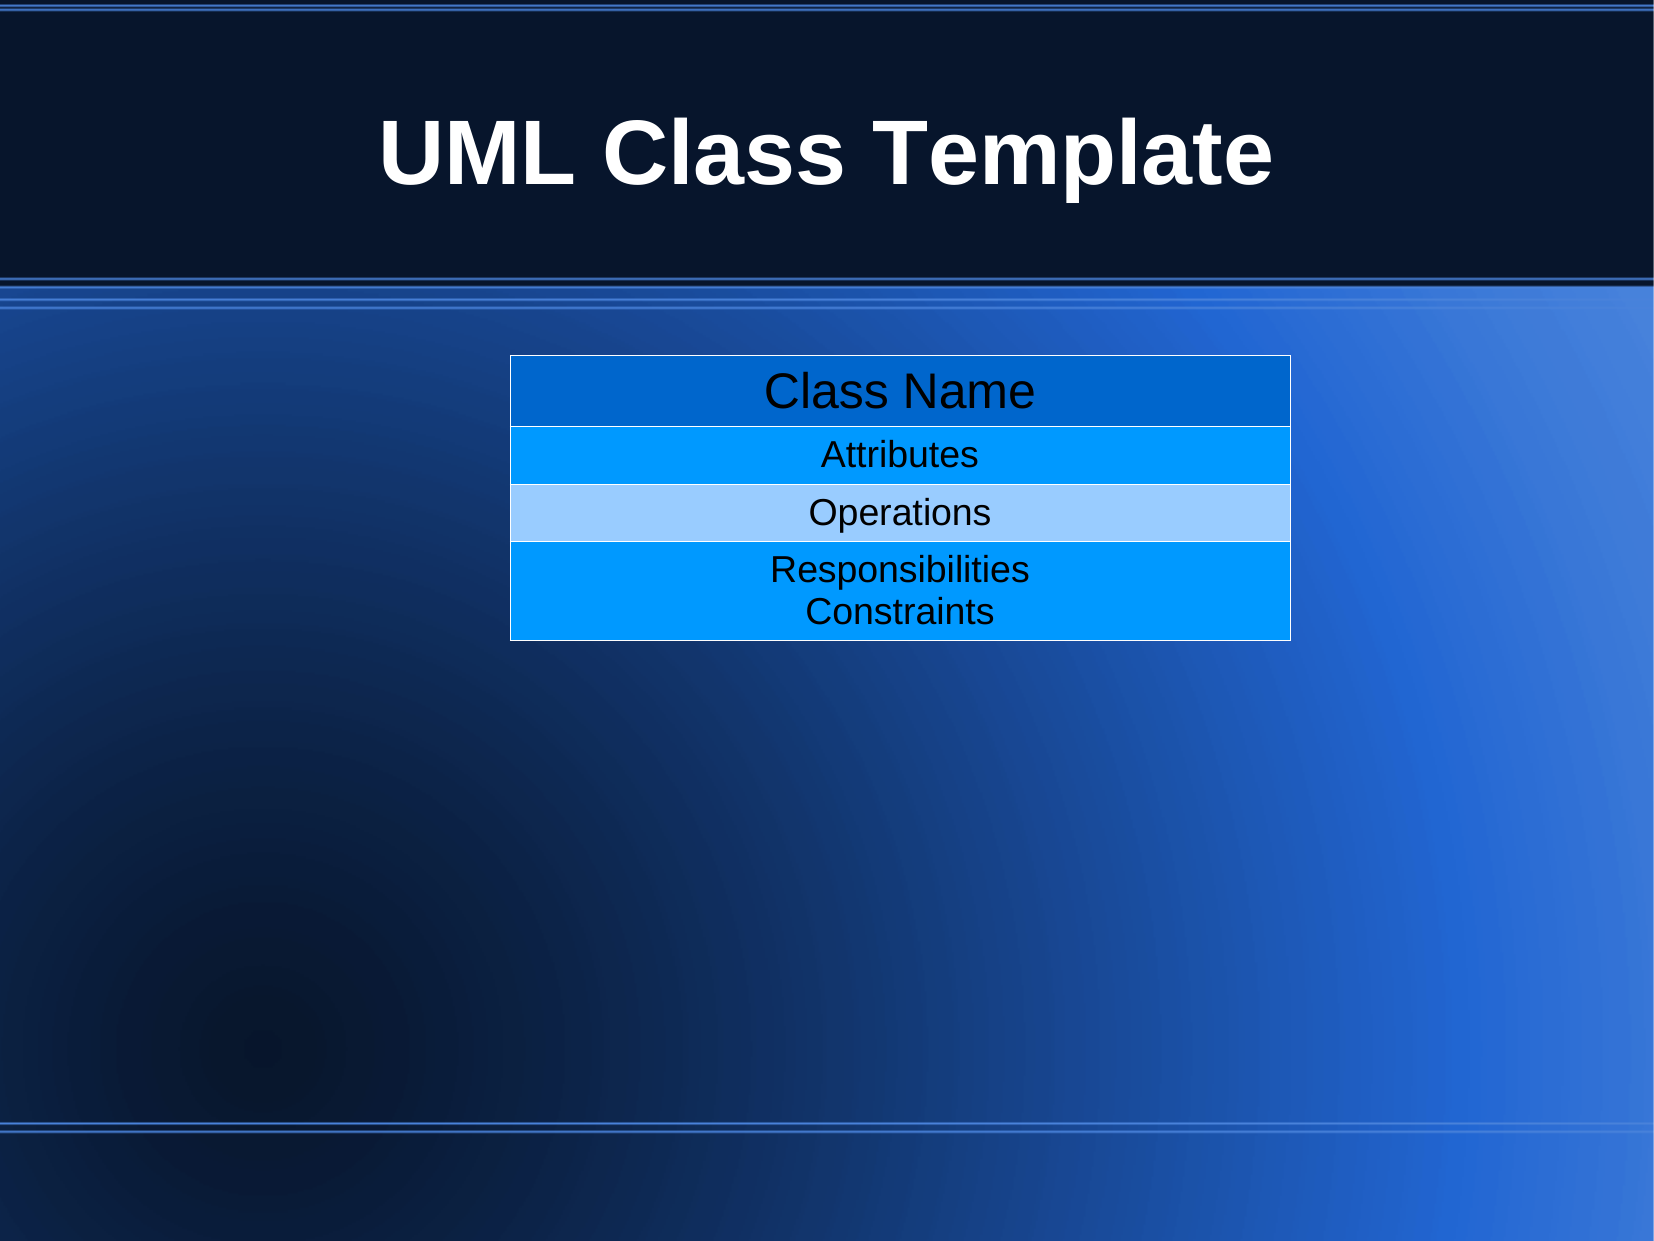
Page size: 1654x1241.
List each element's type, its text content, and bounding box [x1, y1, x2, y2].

table_header Class Name [511, 356, 1290, 426]
picture [0, 0, 1654, 1241]
title UML Class Template [82, 49, 1571, 257]
table_cell Attributes [511, 427, 1290, 484]
table_cell Responsibilities Constraints [511, 542, 1290, 640]
table_cell Operations [511, 485, 1290, 541]
